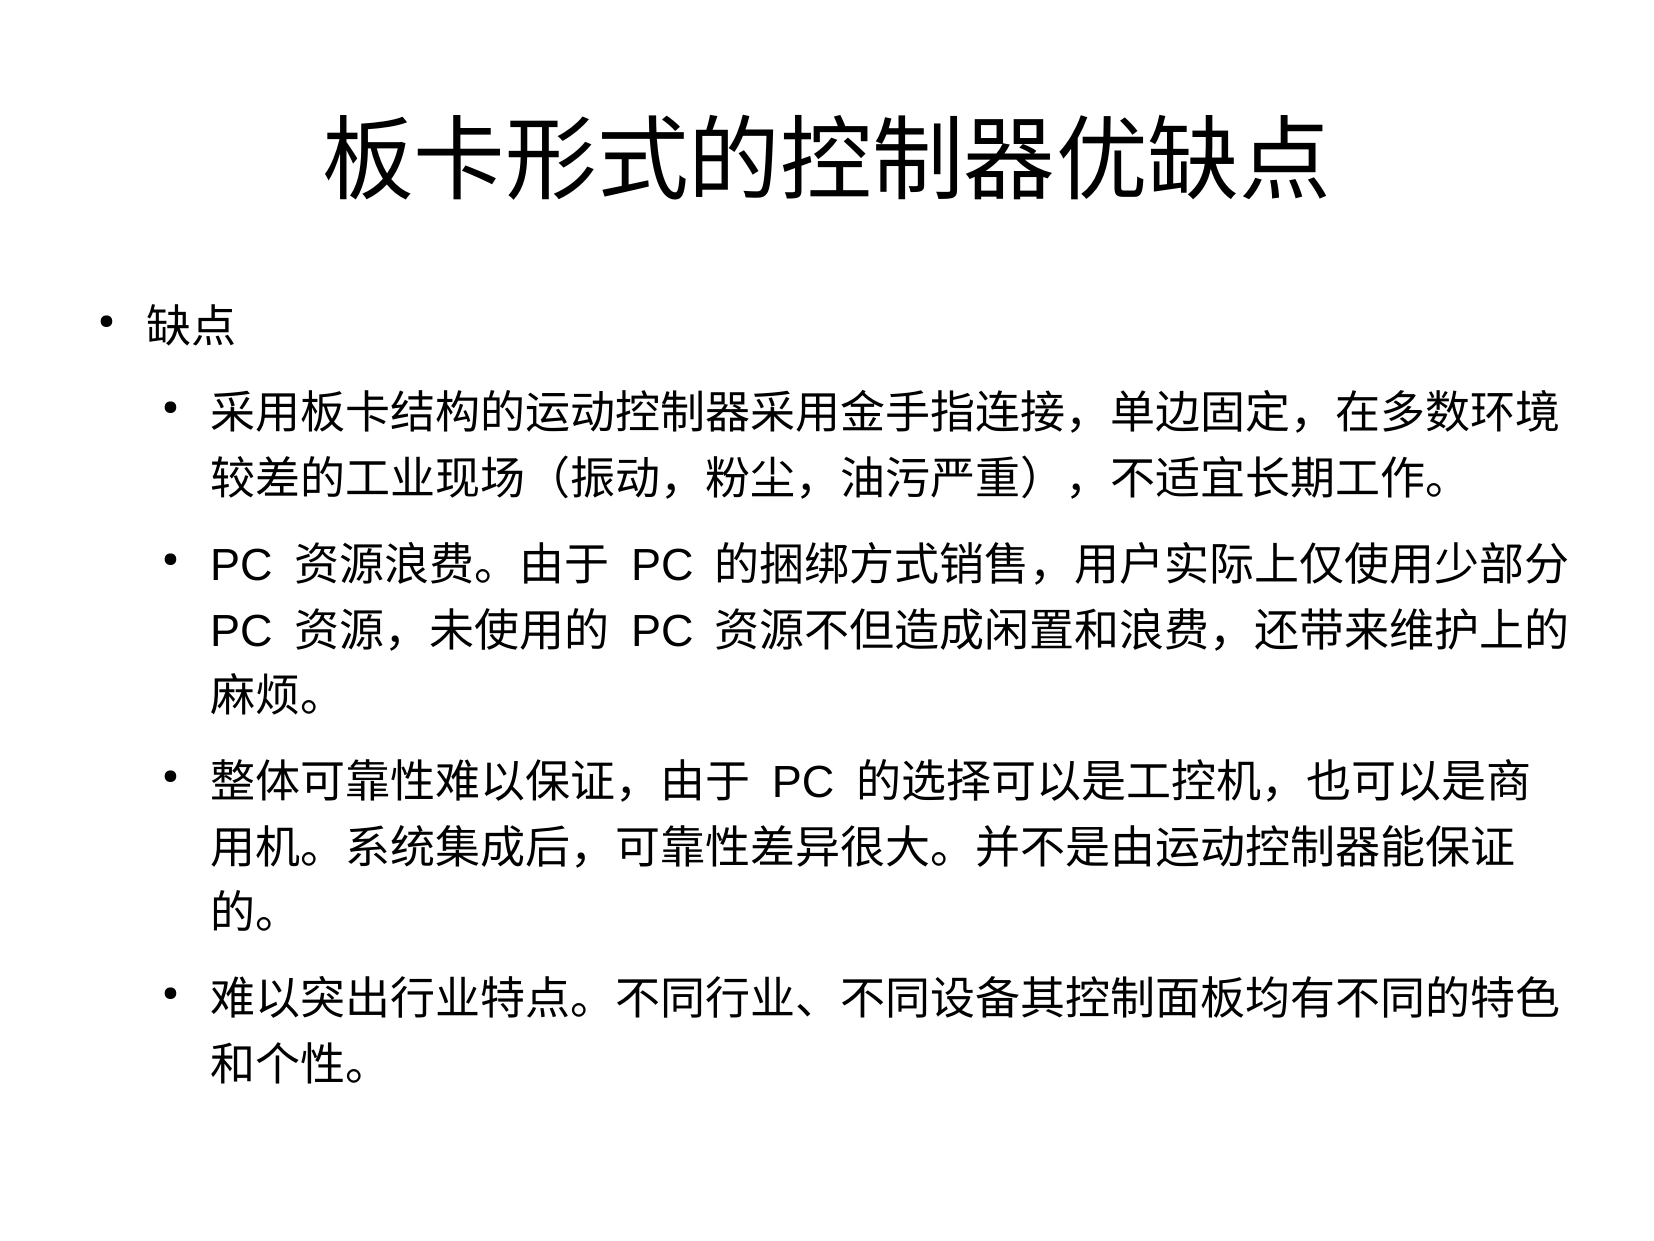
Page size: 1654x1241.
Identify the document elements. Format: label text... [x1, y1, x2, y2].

list 缺点 采用板卡结构的运动控制器采用金手指连接，单边固定，在多数环境较差的工业现场（振动，粉尘，油污严重），不适宜长期工作。 PC 资源浪费。由于 PC 的捆绑方式销售，用户实际上仅使用少部分 PC 资源，未使用的 PC 资源不但造成闲置和浪费，还带来维护上的麻烦。 整体可靠性难以保证，由于 PC 的选择可以是工控机，也可以是商用机。系统集成后，可靠性差异很大。并不是由运动控制器能保证的。 难以突出行业特点。不同行业、不同设备其控制面板均有不同的特色和个性。 [82, 290, 1571, 1094]
title 板卡形式的控制器优缺点 [82, 49, 1571, 257]
